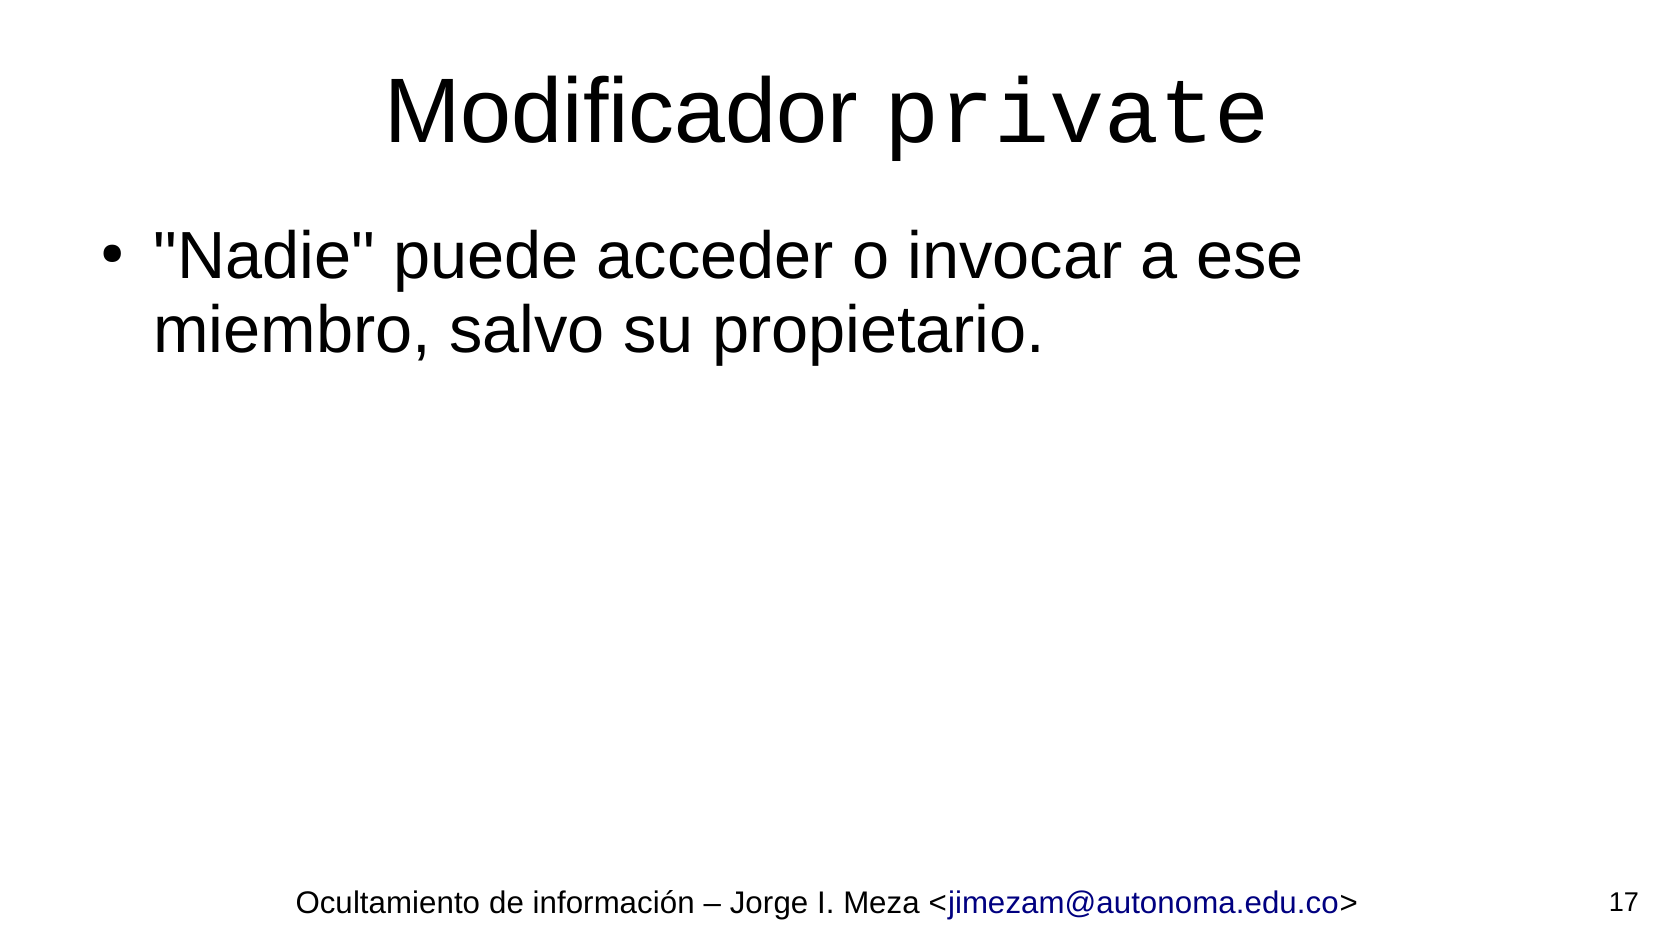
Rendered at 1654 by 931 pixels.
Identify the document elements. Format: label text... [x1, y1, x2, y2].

list "Nadie" puede acceder o invocar a ese miembro, salvo su propietario. [82, 217, 1571, 879]
title Modificador private [82, 37, 1571, 193]
